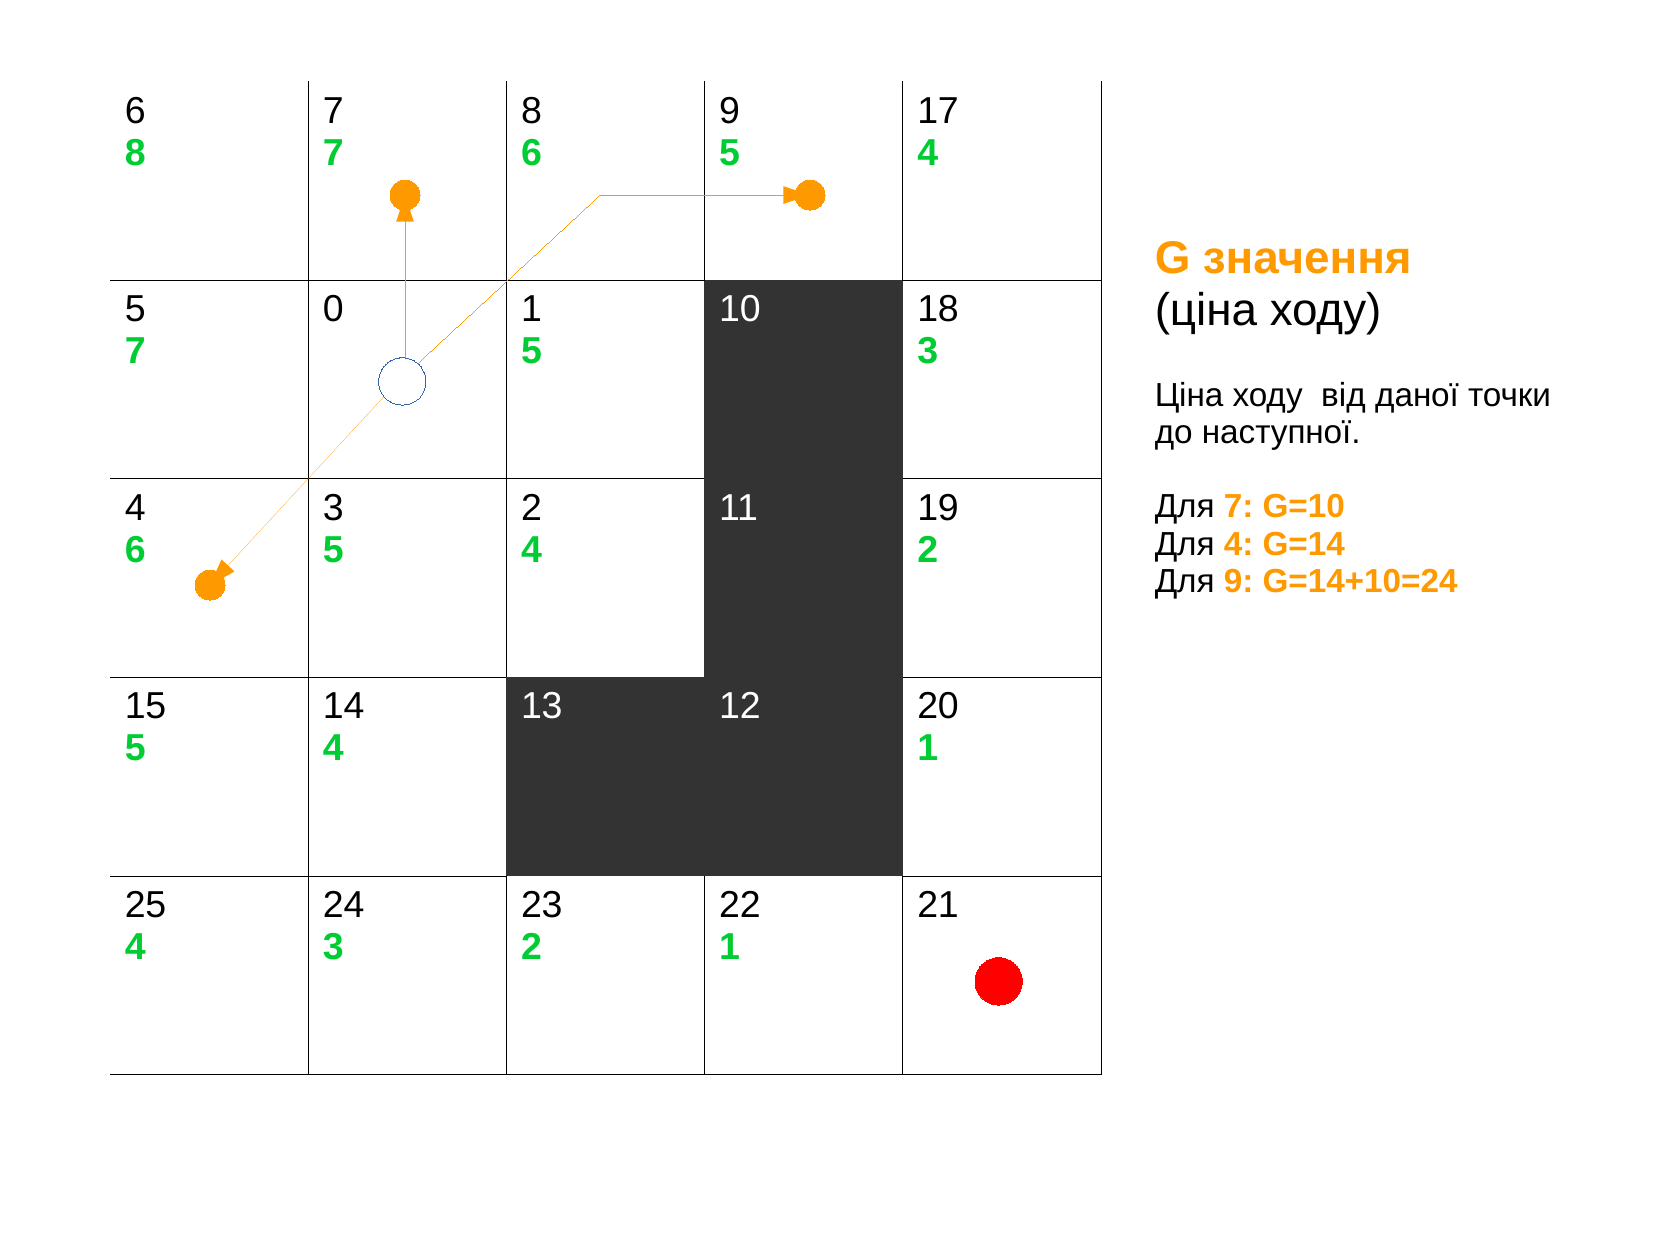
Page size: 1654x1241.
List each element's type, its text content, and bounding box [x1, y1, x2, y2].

table_cell 19 2 [903, 479, 1101, 677]
table_cell 18 3 [903, 281, 1101, 478]
table_cell 24 3 [309, 877, 506, 1074]
table_cell 21 [903, 877, 1101, 1074]
table_cell 13 [506, 677, 704, 876]
table_cell 4 6 [110, 479, 308, 677]
table_cell 22 1 [705, 876, 902, 1074]
text_box [315, 300, 345, 371]
table_cell 20 1 [903, 678, 1101, 876]
table_cell 5 7 [110, 281, 308, 478]
table_cell 23 2 [507, 876, 704, 1074]
text_box [195, 570, 226, 601]
table_cell 10 [704, 280, 903, 479]
table_cell 0 [309, 281, 405, 476]
table_header 8 6 [507, 81, 704, 280]
table_cell 2 4 [507, 479, 704, 677]
table_cell 14 4 [309, 678, 506, 876]
table_header 6 8 [110, 81, 308, 280]
text_box G значення (ціна ходу) Ціна ходу від даної точки до наступної. Для 7: G=10 Для 4: G=14 Для 9: G=14+10=24 [1140, 225, 1592, 681]
table_header 7 7 [309, 81, 506, 280]
text_box [378, 357, 426, 406]
table_cell 3 5 [309, 479, 506, 677]
table_cell 12 [704, 677, 903, 876]
table_cell 25 4 [110, 877, 308, 1074]
text_box [975, 957, 1023, 1006]
table_cell 11 [704, 479, 903, 677]
table_cell 1 5 [507, 281, 704, 478]
table_cell 15 5 [110, 678, 308, 876]
text_box [390, 180, 421, 211]
table_header 17 4 [903, 81, 1101, 280]
text_box [795, 180, 826, 211]
table_cell 0 [310, 281, 506, 478]
table_header 9 5 [705, 81, 902, 280]
